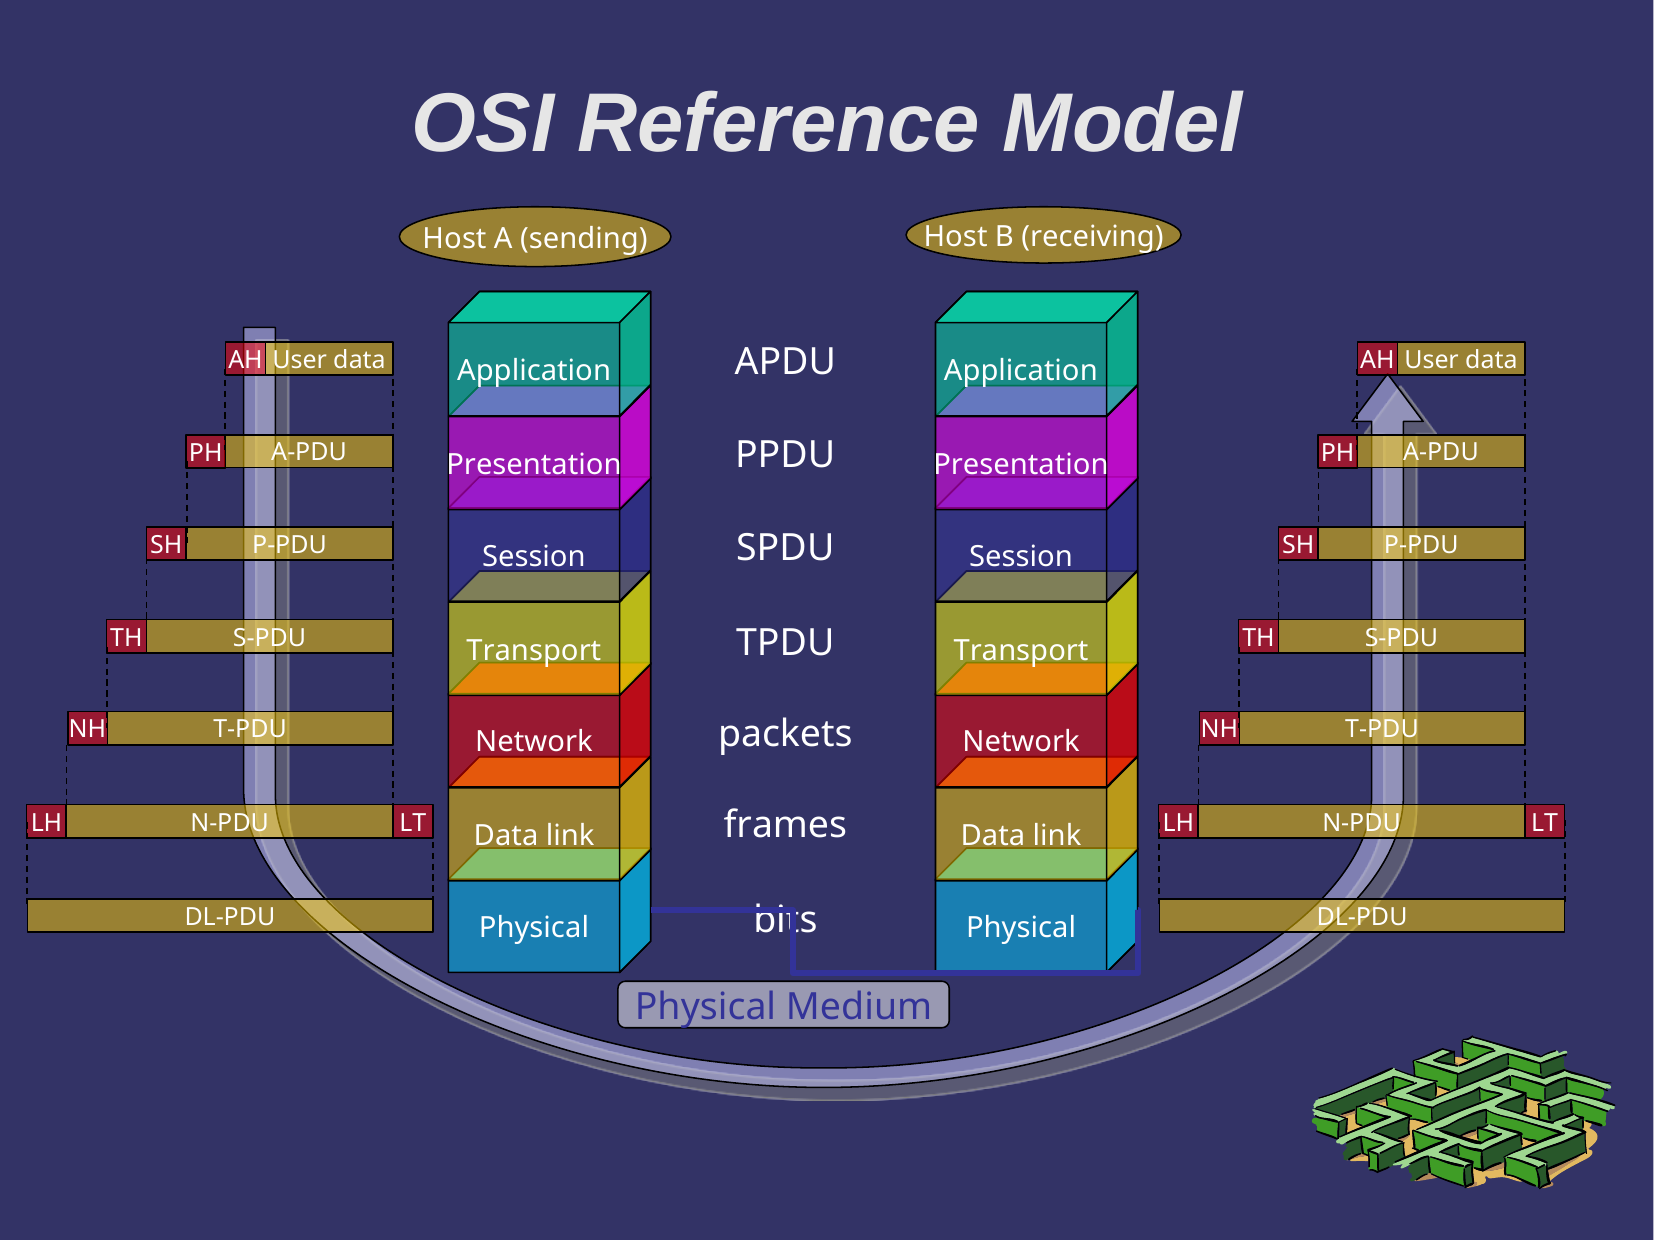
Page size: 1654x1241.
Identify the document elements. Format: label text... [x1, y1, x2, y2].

text_box [243, 468, 276, 526]
text_box Presentation [935, 416, 1107, 510]
text_box [243, 560, 276, 619]
text_box PH [1317, 434, 1358, 469]
text_box N-PDU [1198, 804, 1526, 838]
text_box Application [448, 322, 620, 416]
text_box [1321, 838, 1396, 899]
text_box S-PDU [147, 619, 394, 653]
text_box Physical [448, 881, 620, 973]
text_box [1352, 376, 1424, 434]
text_box NH [67, 711, 108, 745]
text_box [243, 327, 276, 341]
text_box [441, 206, 629, 215]
text_box bits [738, 885, 833, 950]
text_box [1371, 653, 1404, 711]
text_box TH [106, 619, 147, 653]
title OSI Reference Model [121, 19, 1534, 227]
text_box LH [1158, 804, 1198, 838]
text_box DL-PDU [1159, 899, 1565, 932]
text_box AH [1357, 341, 1398, 376]
text_box Host A (sending) [439, 215, 631, 258]
text_box NH [1199, 711, 1240, 745]
text_box [947, 255, 1140, 264]
text_box SPDU [720, 513, 850, 578]
text_box [461, 291, 479, 309]
text_box [243, 653, 276, 711]
text_box Physical [935, 881, 1107, 969]
text_box frames [709, 790, 862, 855]
text_box TH [1238, 619, 1279, 653]
text_box [328, 932, 1323, 1088]
text_box [1371, 468, 1404, 526]
text_box Physical Medium [620, 983, 947, 1026]
text_box Network [935, 696, 1107, 787]
text_box [243, 376, 276, 434]
text_box User data [266, 341, 394, 376]
text_box [1107, 386, 1138, 969]
text_box DL-PDU [27, 899, 433, 932]
text_box A-PDU [1358, 434, 1525, 468]
text_box packets [703, 699, 869, 764]
text_box S-PDU [1279, 619, 1525, 653]
text_box SH [146, 526, 187, 560]
text_box bits [759, 914, 771, 930]
text_box [1371, 745, 1404, 804]
text_box LH [26, 804, 66, 838]
text_box [824, 602, 1063, 648]
text_box [253, 838, 326, 899]
text_box Session [935, 510, 1107, 602]
text_box Application [935, 322, 1107, 416]
text_box [1371, 560, 1404, 619]
text_box [906, 206, 1182, 255]
text_box [617, 981, 950, 1028]
text_box P-PDU [187, 526, 394, 560]
text_box A-PDU [226, 434, 394, 468]
text_box TPDU [720, 608, 851, 673]
text_box Presentation [448, 416, 620, 510]
text_box [1141, 244, 1149, 251]
text_box Host B (receiving) [946, 215, 1141, 255]
text_box Transport [935, 602, 1107, 696]
text_box T-PDU [1240, 711, 1525, 745]
text_box PPDU [720, 420, 850, 485]
text_box [399, 215, 671, 267]
text_box [243, 745, 276, 804]
text_box P-PDU [1319, 526, 1525, 560]
text_box Data link [448, 787, 620, 881]
text_box Transport [448, 602, 620, 696]
text_box Data link [935, 787, 1107, 881]
text_box LT [1526, 804, 1565, 838]
text_box [620, 386, 651, 973]
text_box Network [448, 696, 620, 787]
text_box User data [1398, 341, 1525, 376]
text_box PH [185, 434, 226, 469]
text_box N-PDU [66, 804, 394, 838]
text_box SH [1278, 526, 1319, 560]
text_box LT [394, 804, 433, 838]
text_box [1141, 232, 1149, 244]
text_box T-PDU [108, 711, 394, 745]
text_box bits [738, 913, 790, 950]
text_box APDU [720, 327, 851, 392]
text_box AH [225, 341, 266, 376]
text_box Session [448, 510, 620, 602]
